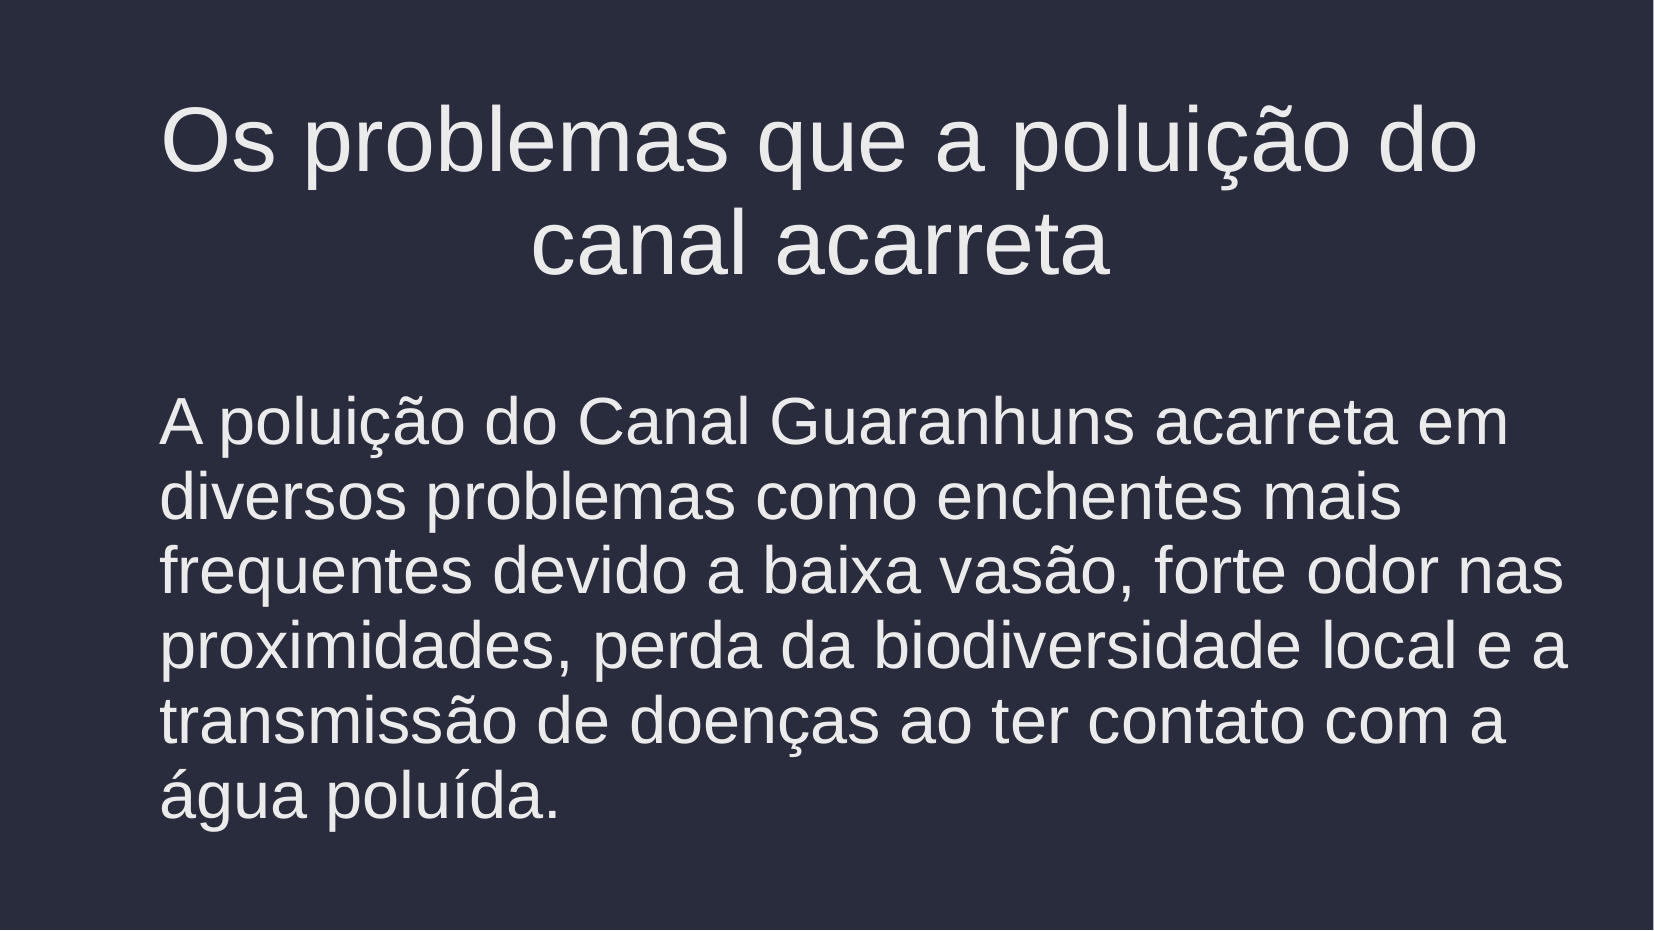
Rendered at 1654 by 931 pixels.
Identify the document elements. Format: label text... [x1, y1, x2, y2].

title Os problemas que a poluição do canal acarreta [76, 88, 1565, 294]
list A poluição do Canal Guaranhuns acarreta em diversos problemas como enchentes mais frequentes devido a baixa vasão, forte odor nas proximidades, perda da biodiversidade local e a transmissão de doenças ao ter contato com a água poluída. [88, 383, 1577, 857]
